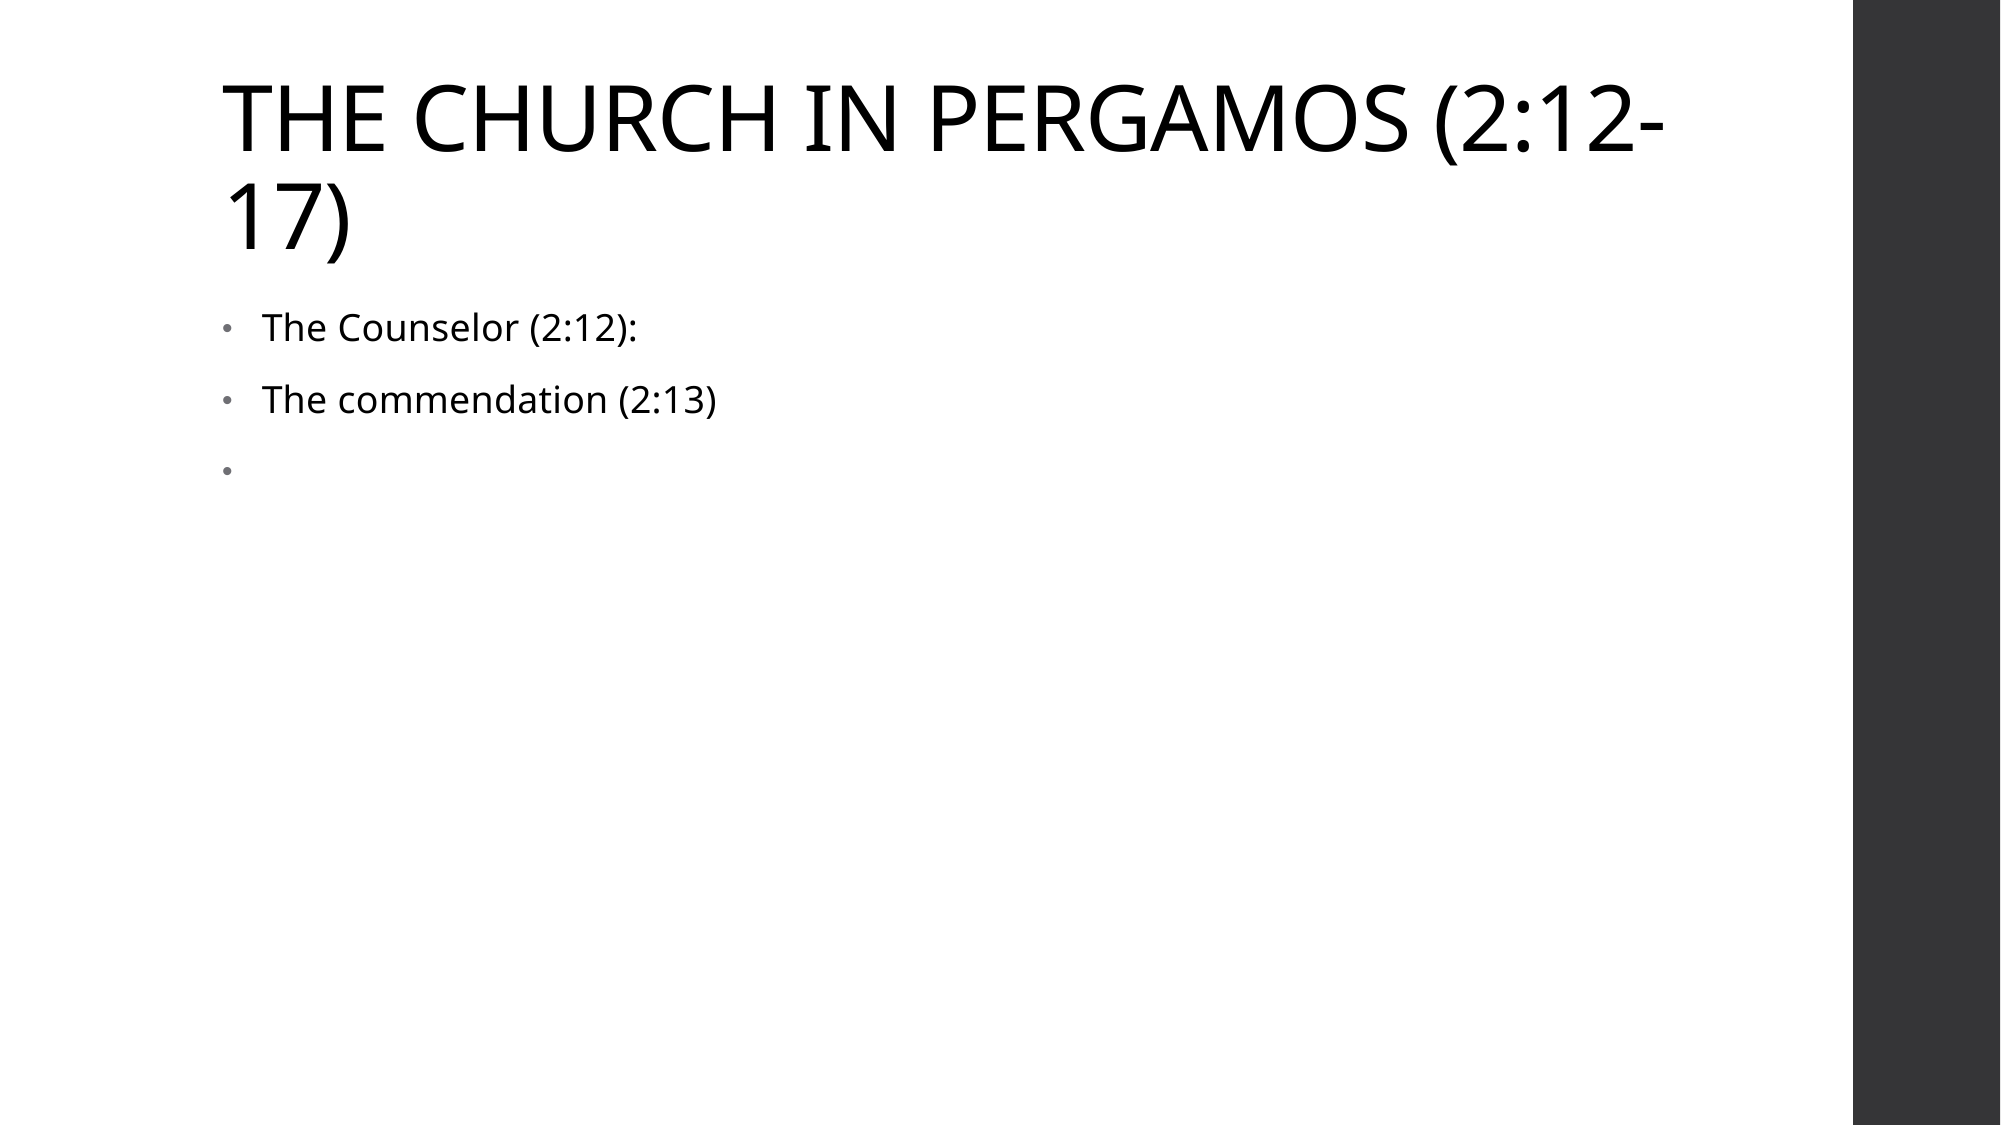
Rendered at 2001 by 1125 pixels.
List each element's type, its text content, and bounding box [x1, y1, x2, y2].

title THE CHURCH IN PERGAMOS (2:12-17) [206, 60, 1797, 278]
list The Counselor (2:12): The commendation (2:13) [206, 299, 1617, 1014]
